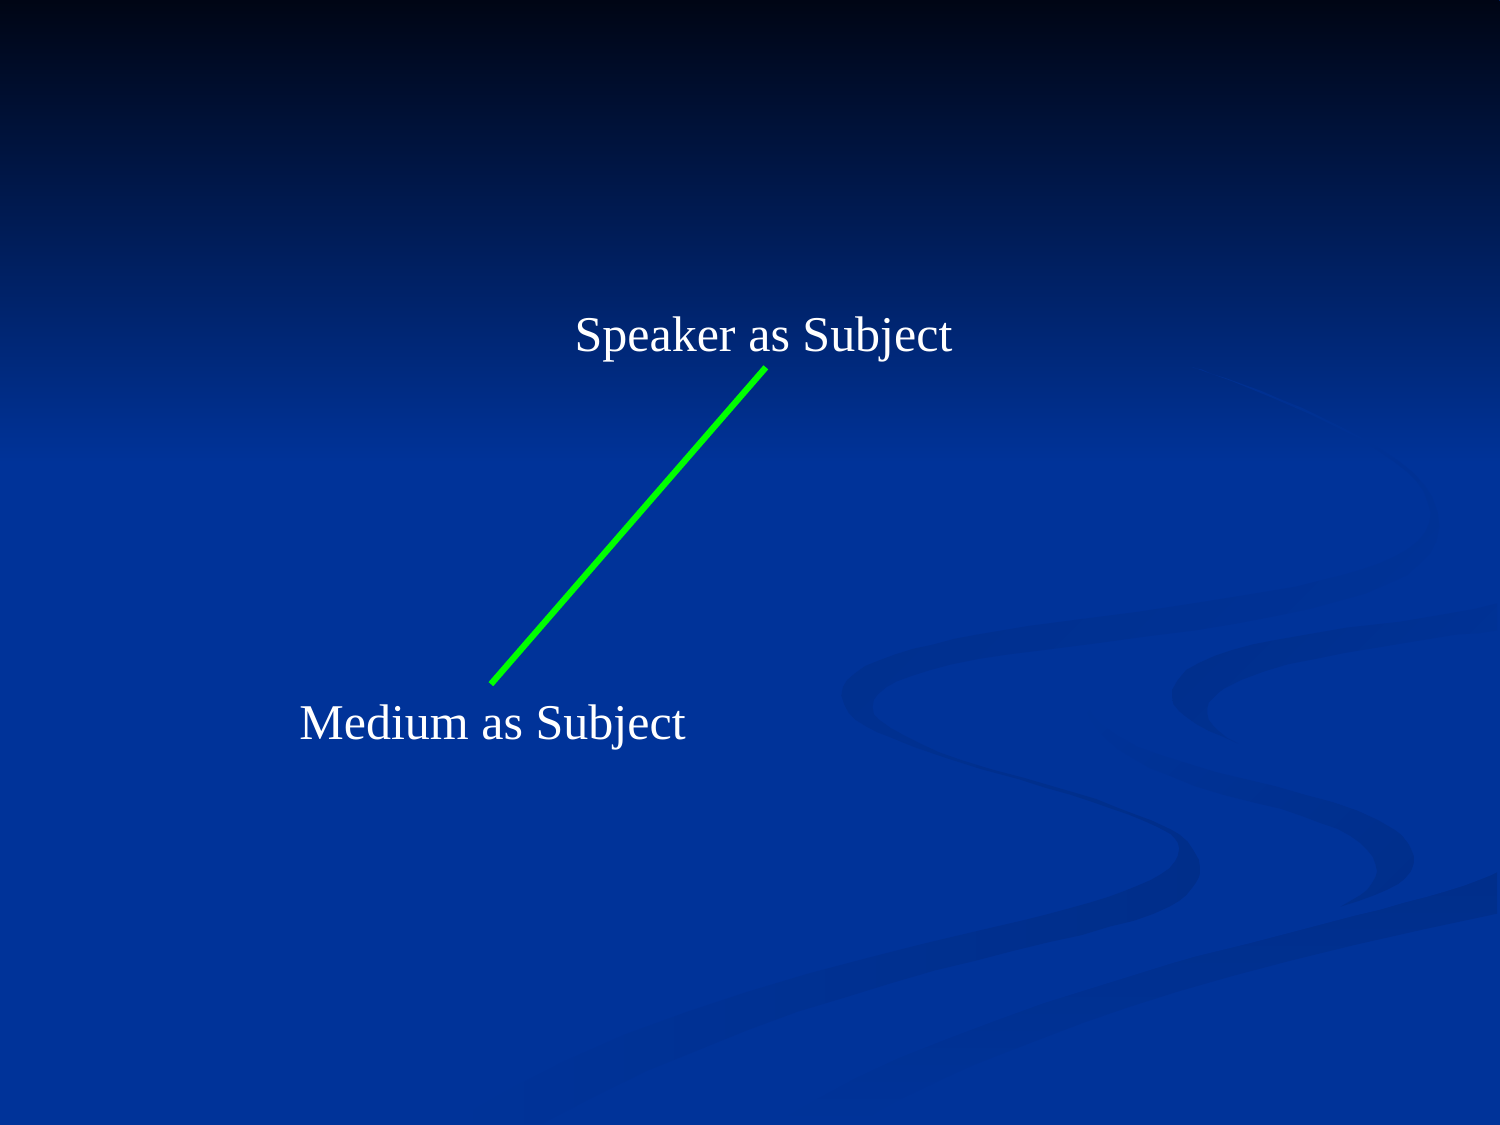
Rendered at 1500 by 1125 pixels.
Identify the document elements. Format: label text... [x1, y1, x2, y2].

text_box Medium as Subject [284, 681, 702, 758]
text_box Speaker as Subject [559, 294, 968, 370]
